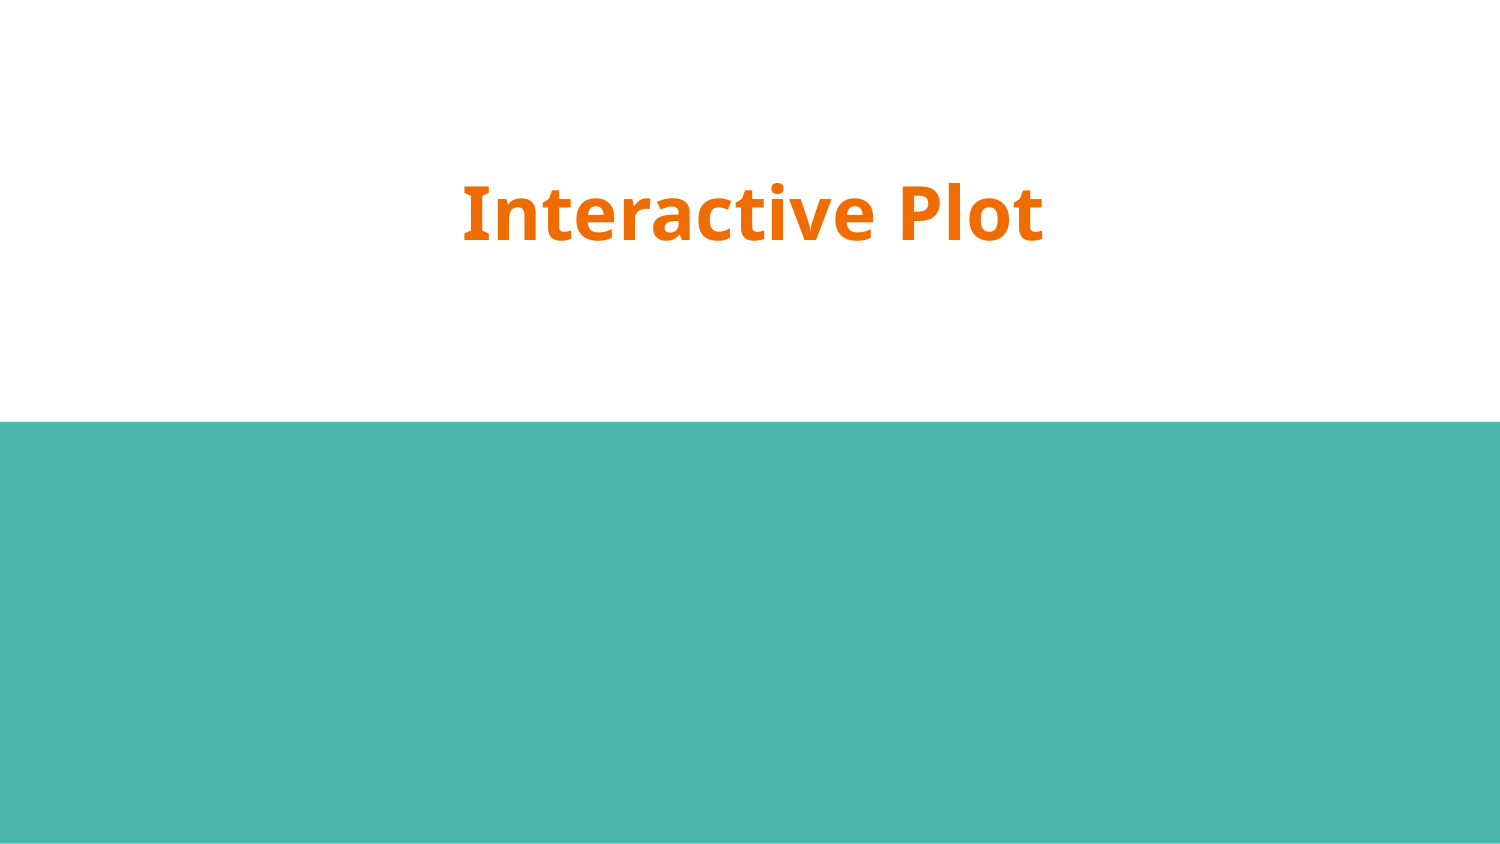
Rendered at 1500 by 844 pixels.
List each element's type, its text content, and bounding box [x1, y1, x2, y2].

title Interactive Plot [51, 133, 1458, 289]
